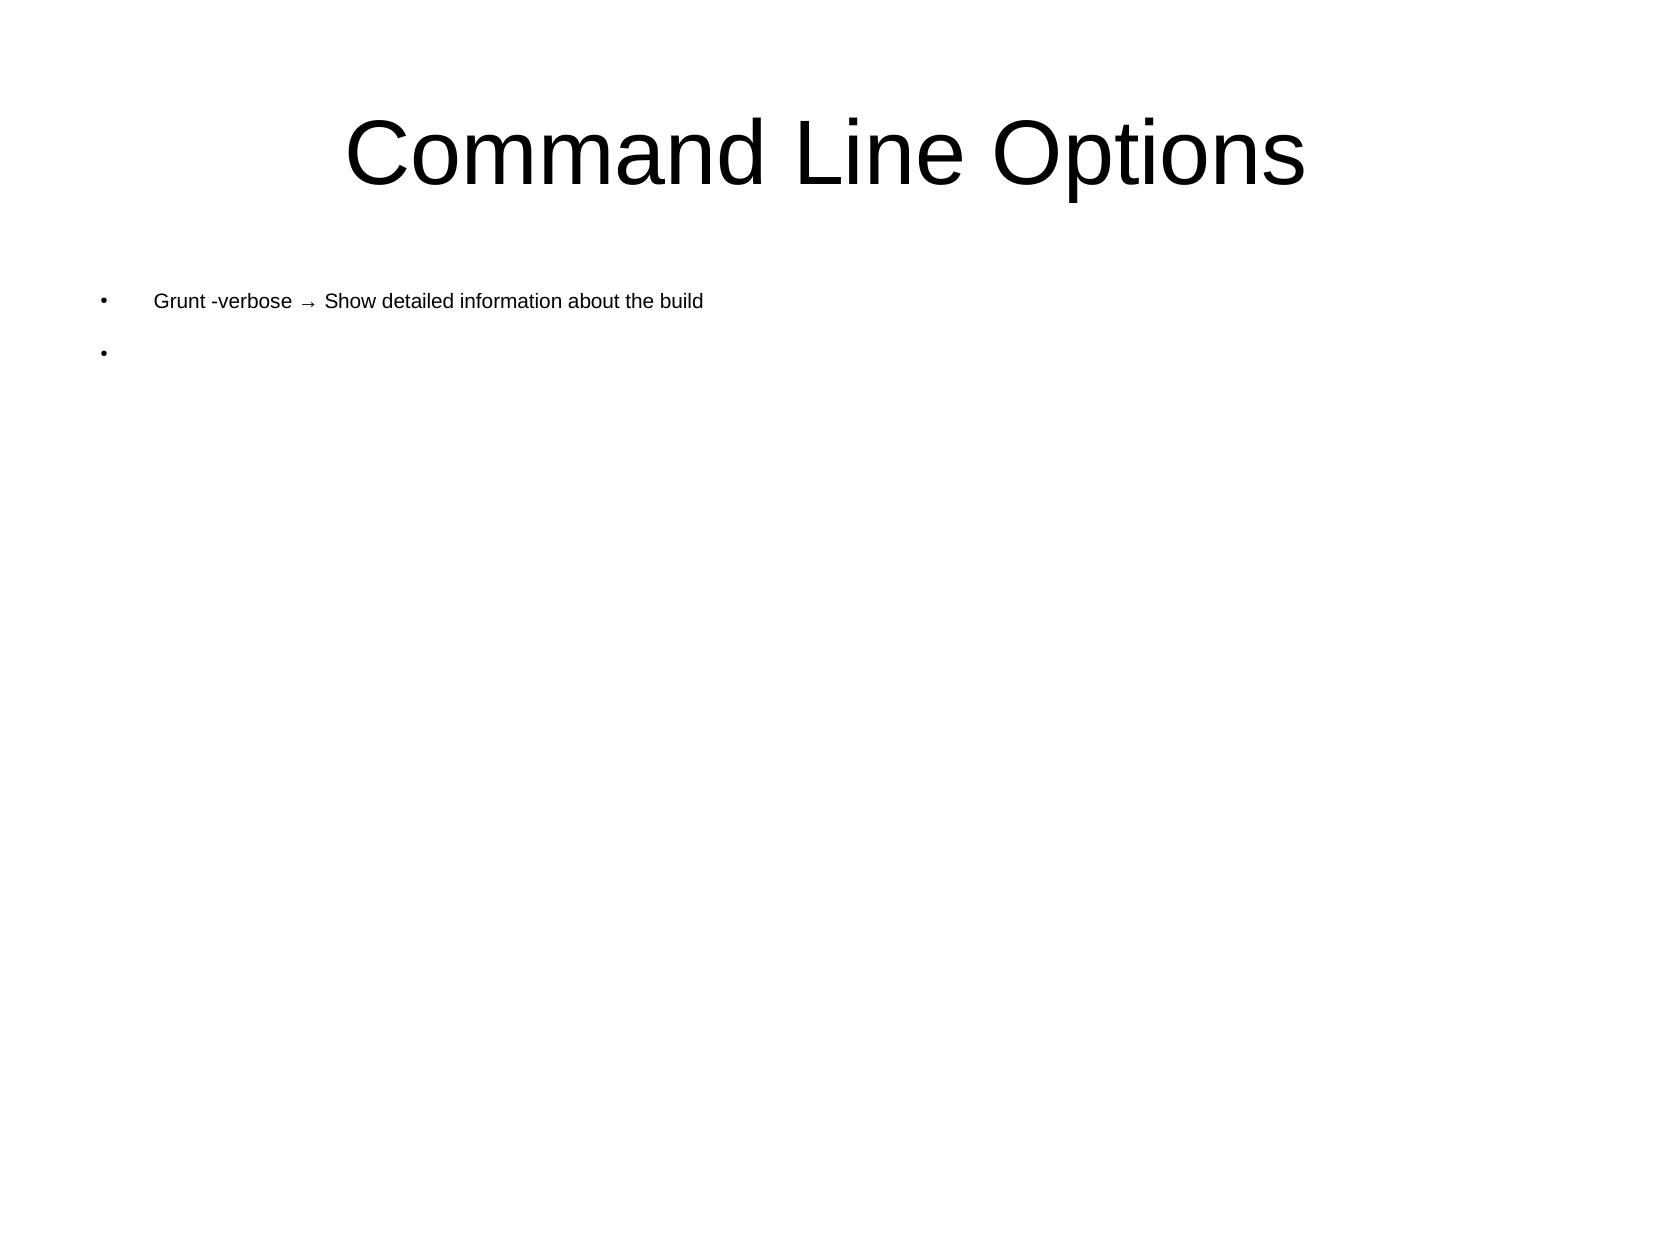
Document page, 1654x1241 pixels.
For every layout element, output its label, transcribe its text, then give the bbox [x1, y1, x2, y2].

list Grunt -verbose → Show detailed information about the build [82, 290, 1571, 1010]
title Command Line Options [82, 49, 1571, 257]
